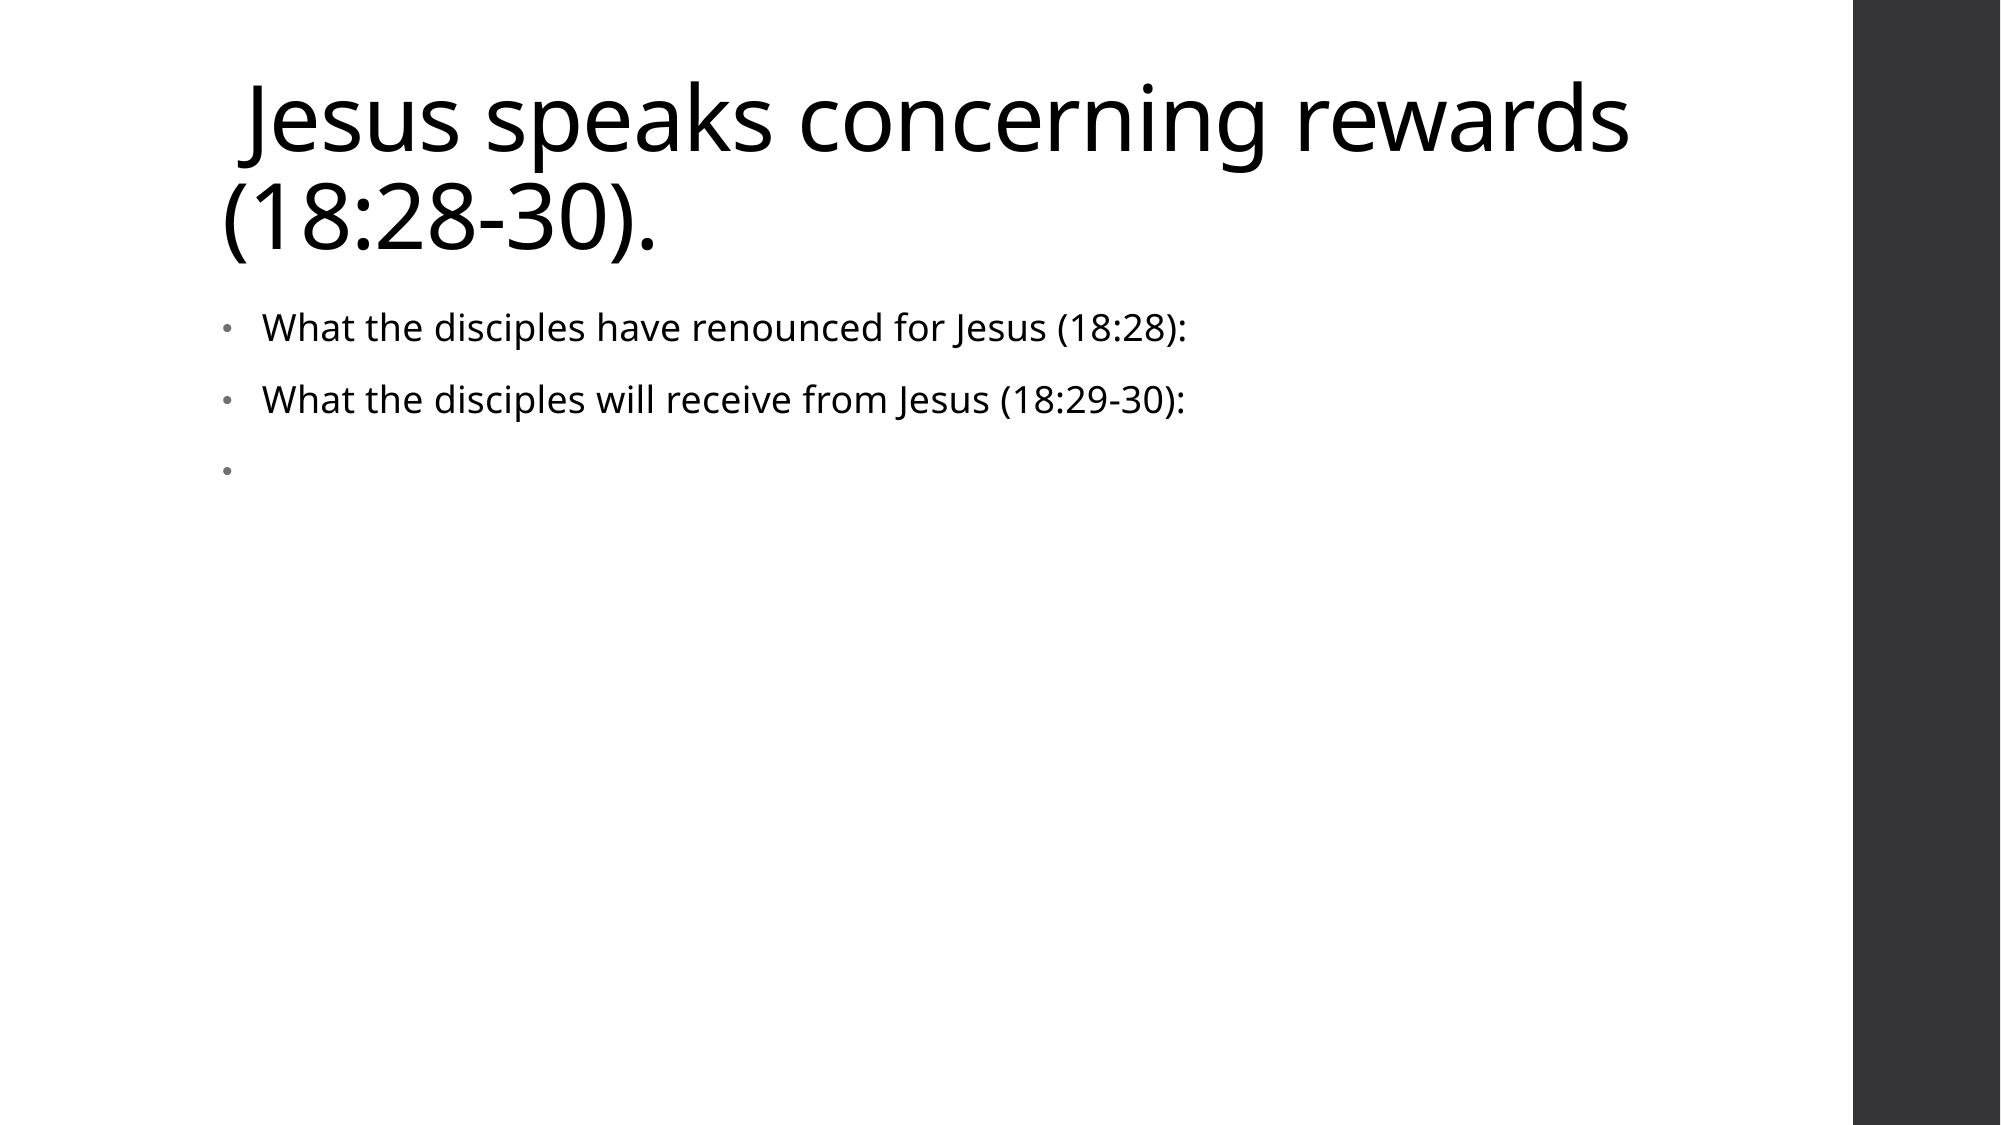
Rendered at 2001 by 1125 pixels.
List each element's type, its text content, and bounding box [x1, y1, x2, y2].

title Jesus speaks concerning rewards (18:28-30). [206, 60, 1797, 278]
list What the disciples have renounced for Jesus (18:28): What the disciples will receive from Jesus (18:29-30): [206, 299, 1617, 1014]
